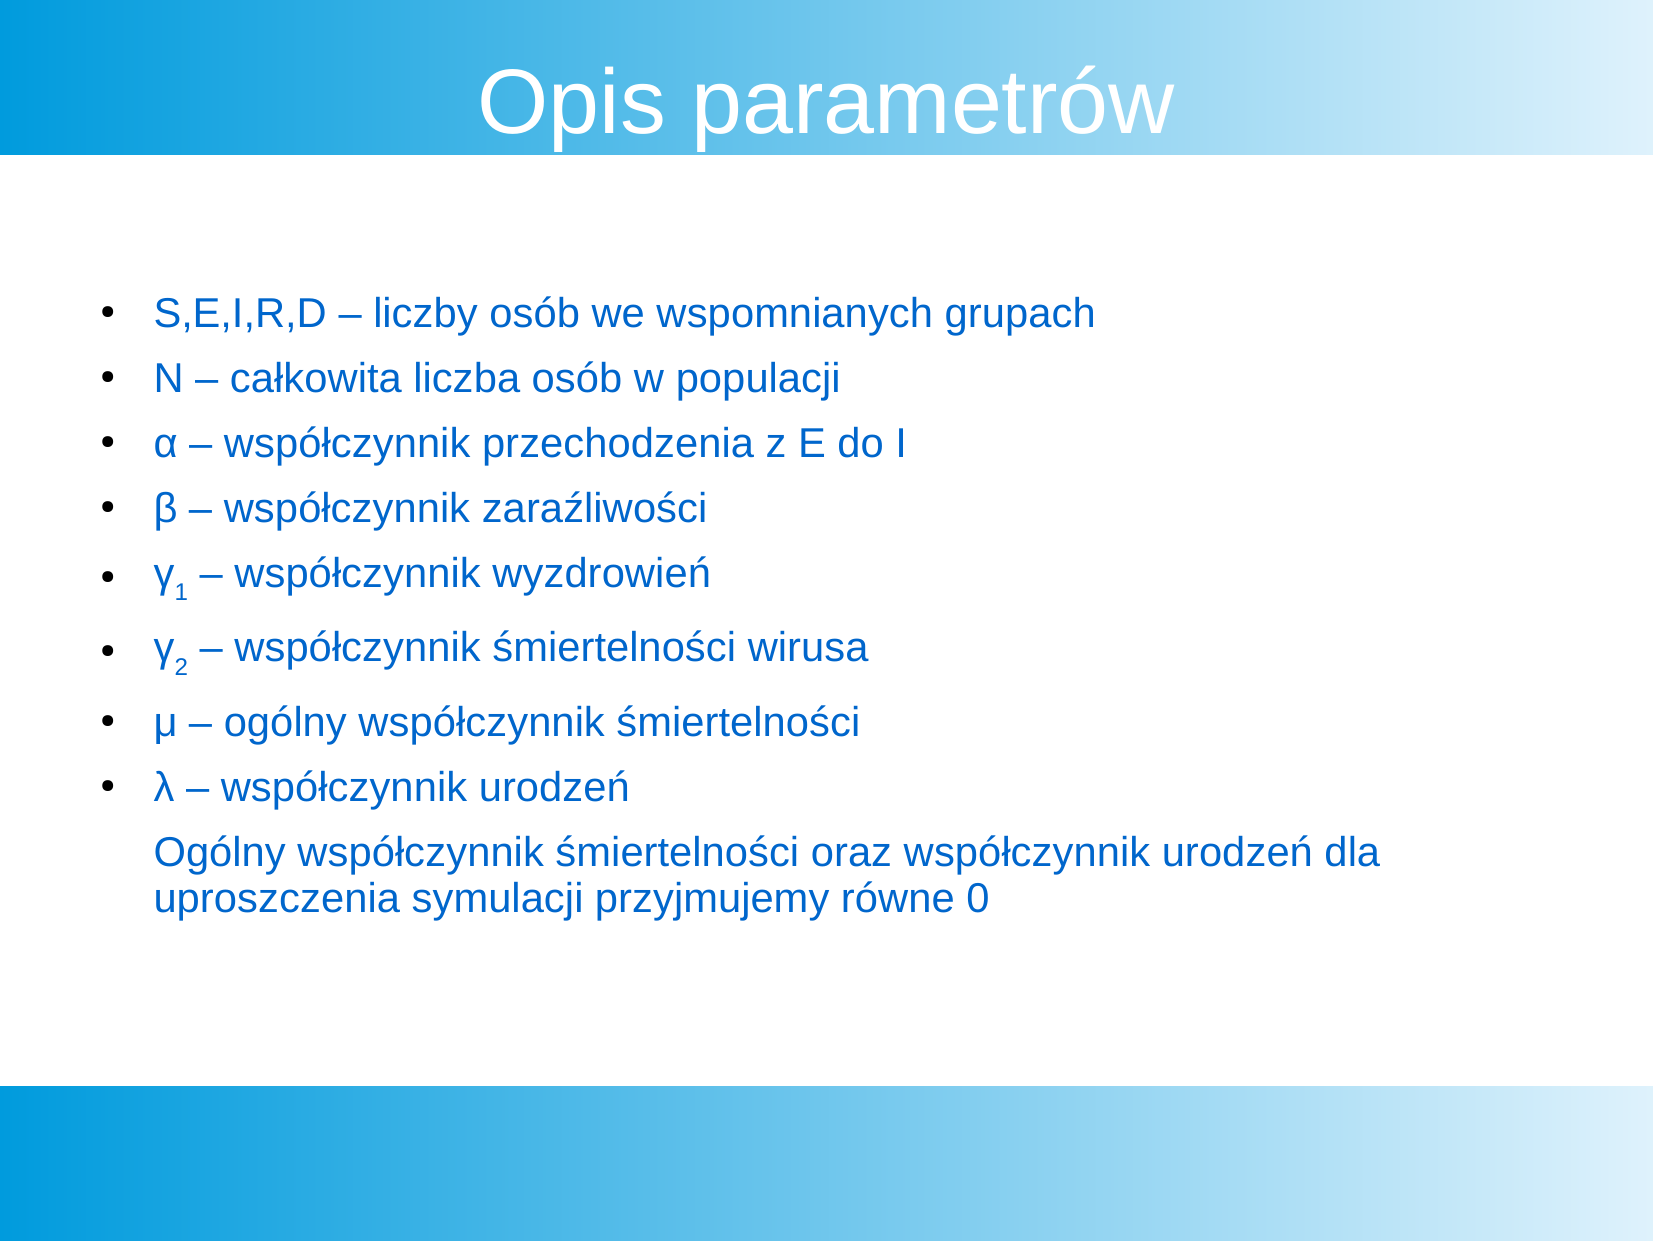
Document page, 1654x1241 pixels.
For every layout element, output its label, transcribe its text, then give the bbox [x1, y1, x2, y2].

list S,E,I,R,D – liczby osób we wspomnianych grupach N – całkowita liczba osób w populacji α – współczynnik przechodzenia z E do I β – współczynnik zaraźliwości γ1 – współczynnik wyzdrowień γ2 – współczynnik śmiertelności wirusa μ – ogólny współczynnik śmiertelności λ – współczynnik urodzeń Ogólny współczynnik śmiertelności oraz współczynnik urodzeń dla uproszczenia symulacji przyjmujemy równe 0 [82, 290, 1571, 1010]
title Opis parametrów [82, 49, 1571, 155]
